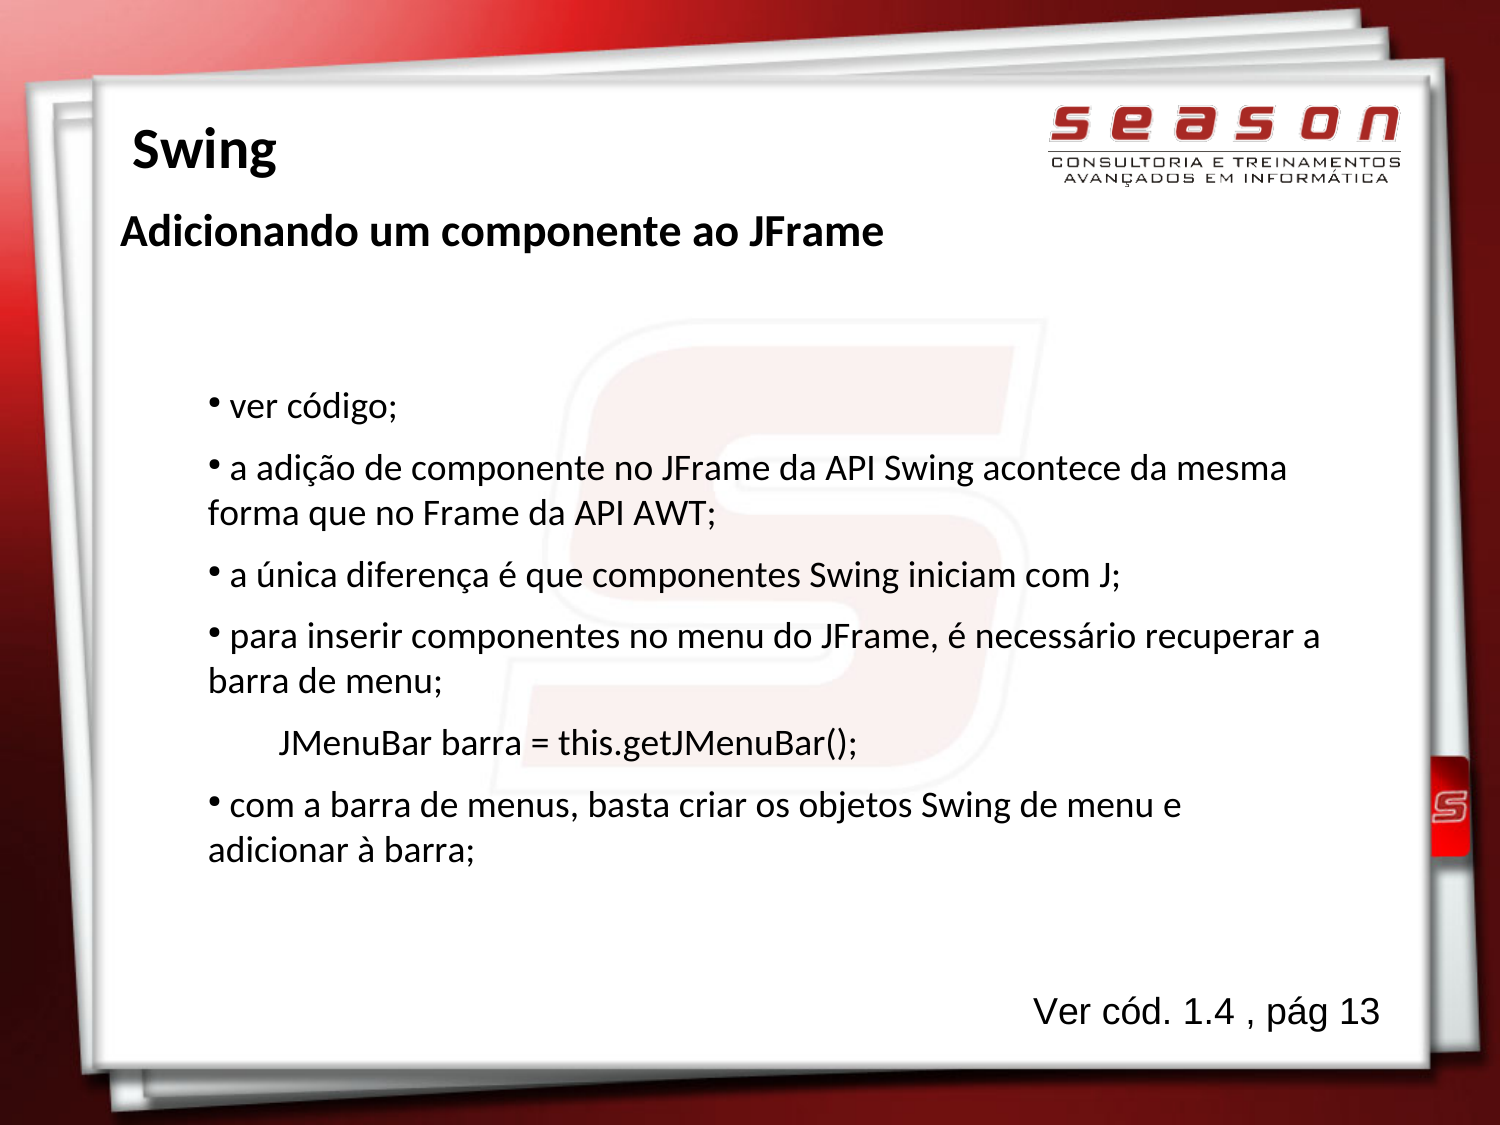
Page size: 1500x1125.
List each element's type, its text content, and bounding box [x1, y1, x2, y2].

text_box Ver cód. 1.4 , pág 13 [708, 979, 1396, 1040]
title Swing [118, 33, 1394, 257]
text_box ver código; a adição de componente no JFrame da API Swing acontece da mesma forma que no Frame da API AWT; a única diferença é que componentes Swing iniciam com J; para inserir componentes no menu do JFrame, é necessário recuperar a barra de menu; JMenuBar barra = this.getJMenuBar(); com a barra de menus, basta criar os objetos Swing de menu e adicionar à barra; [207, 357, 1328, 894]
picture [0, 0, 1500, 1125]
text_box Adicionando um componente ao JFrame [119, 200, 1240, 256]
